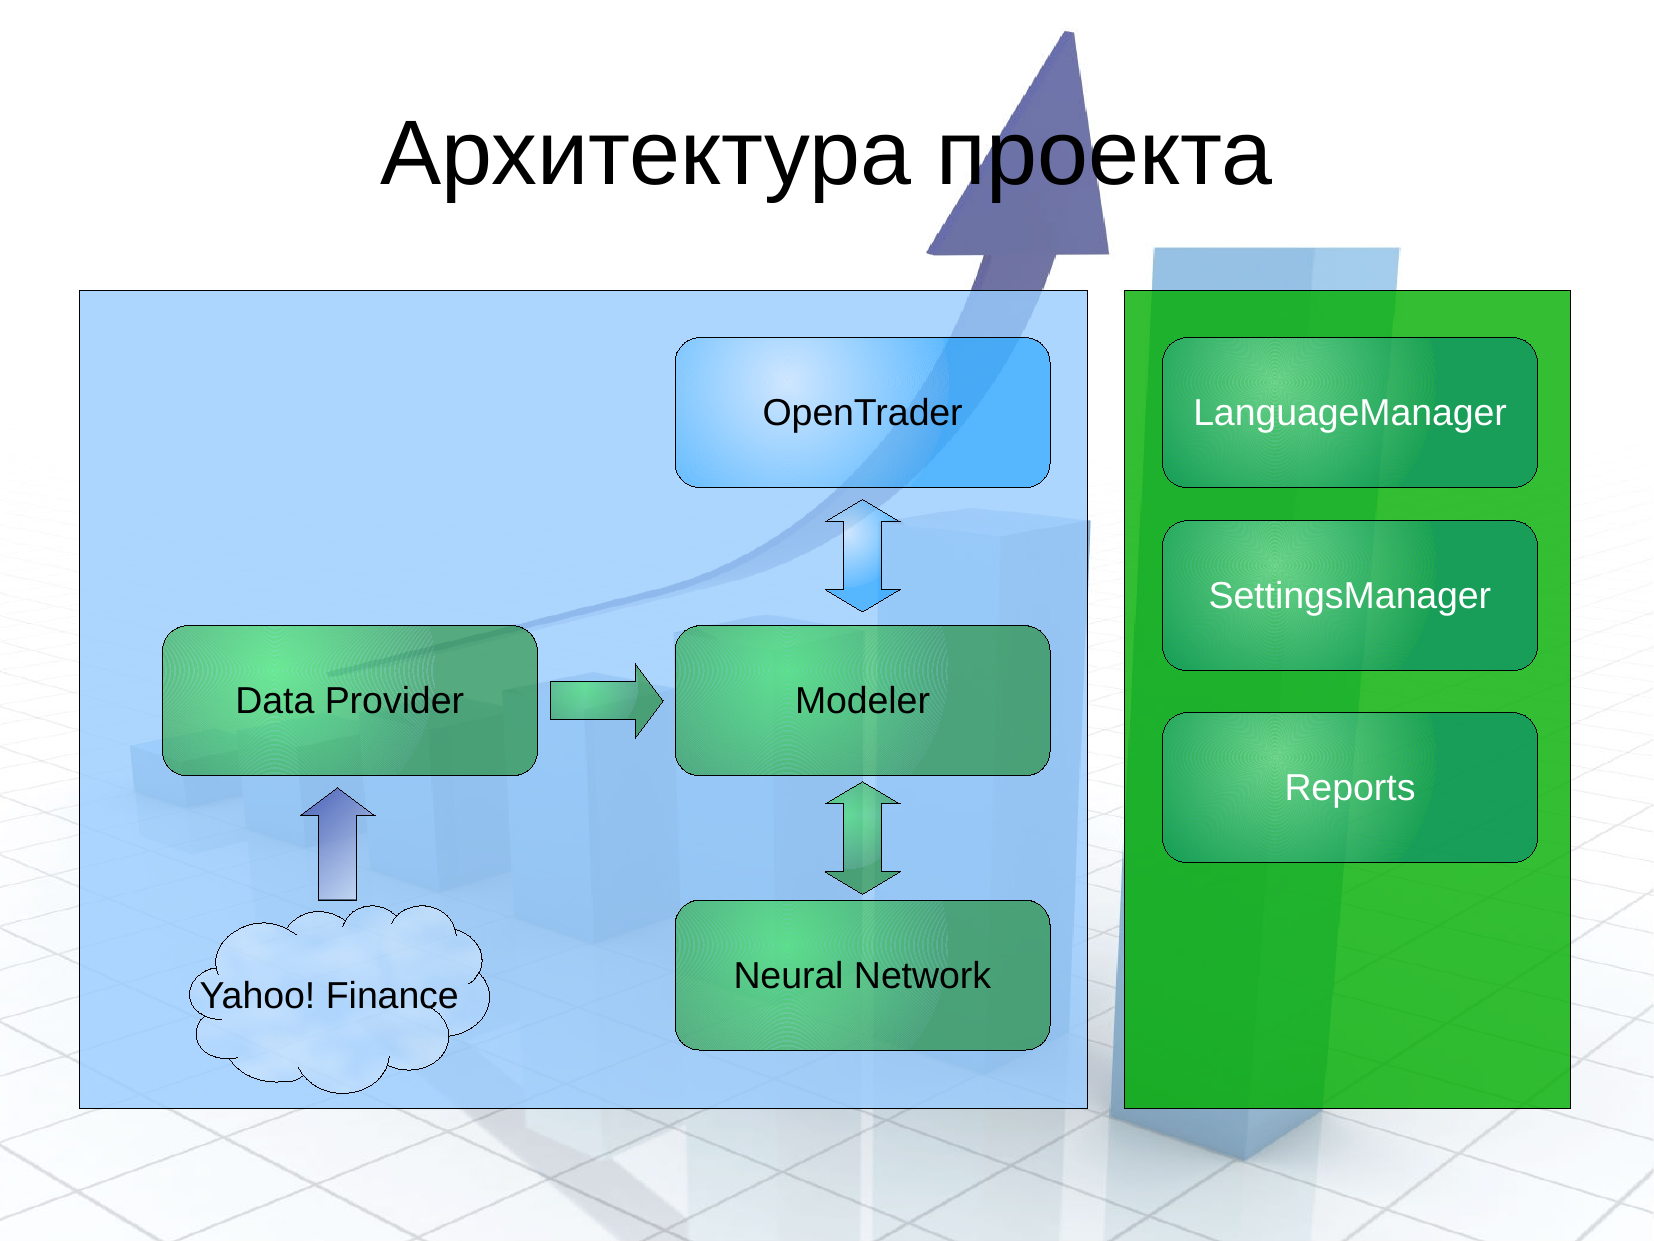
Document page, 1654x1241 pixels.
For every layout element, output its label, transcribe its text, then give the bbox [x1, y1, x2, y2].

text_box Modeler [675, 625, 1051, 776]
text_box OpenTrader [675, 337, 1051, 488]
text_box LanguageManager [1162, 337, 1538, 488]
text_box Neural Network [675, 900, 1051, 1051]
text_box [79, 290, 1088, 1109]
text_box Data Provider [162, 625, 538, 776]
title Архитектура проекта [82, 49, 1571, 257]
text_box Reports [1162, 712, 1538, 863]
picture [0, 0, 1654, 1241]
text_box Yahoo! Finance [189, 905, 490, 1094]
text_box SettingsManager [1162, 520, 1538, 671]
text_box [1124, 290, 1571, 1109]
